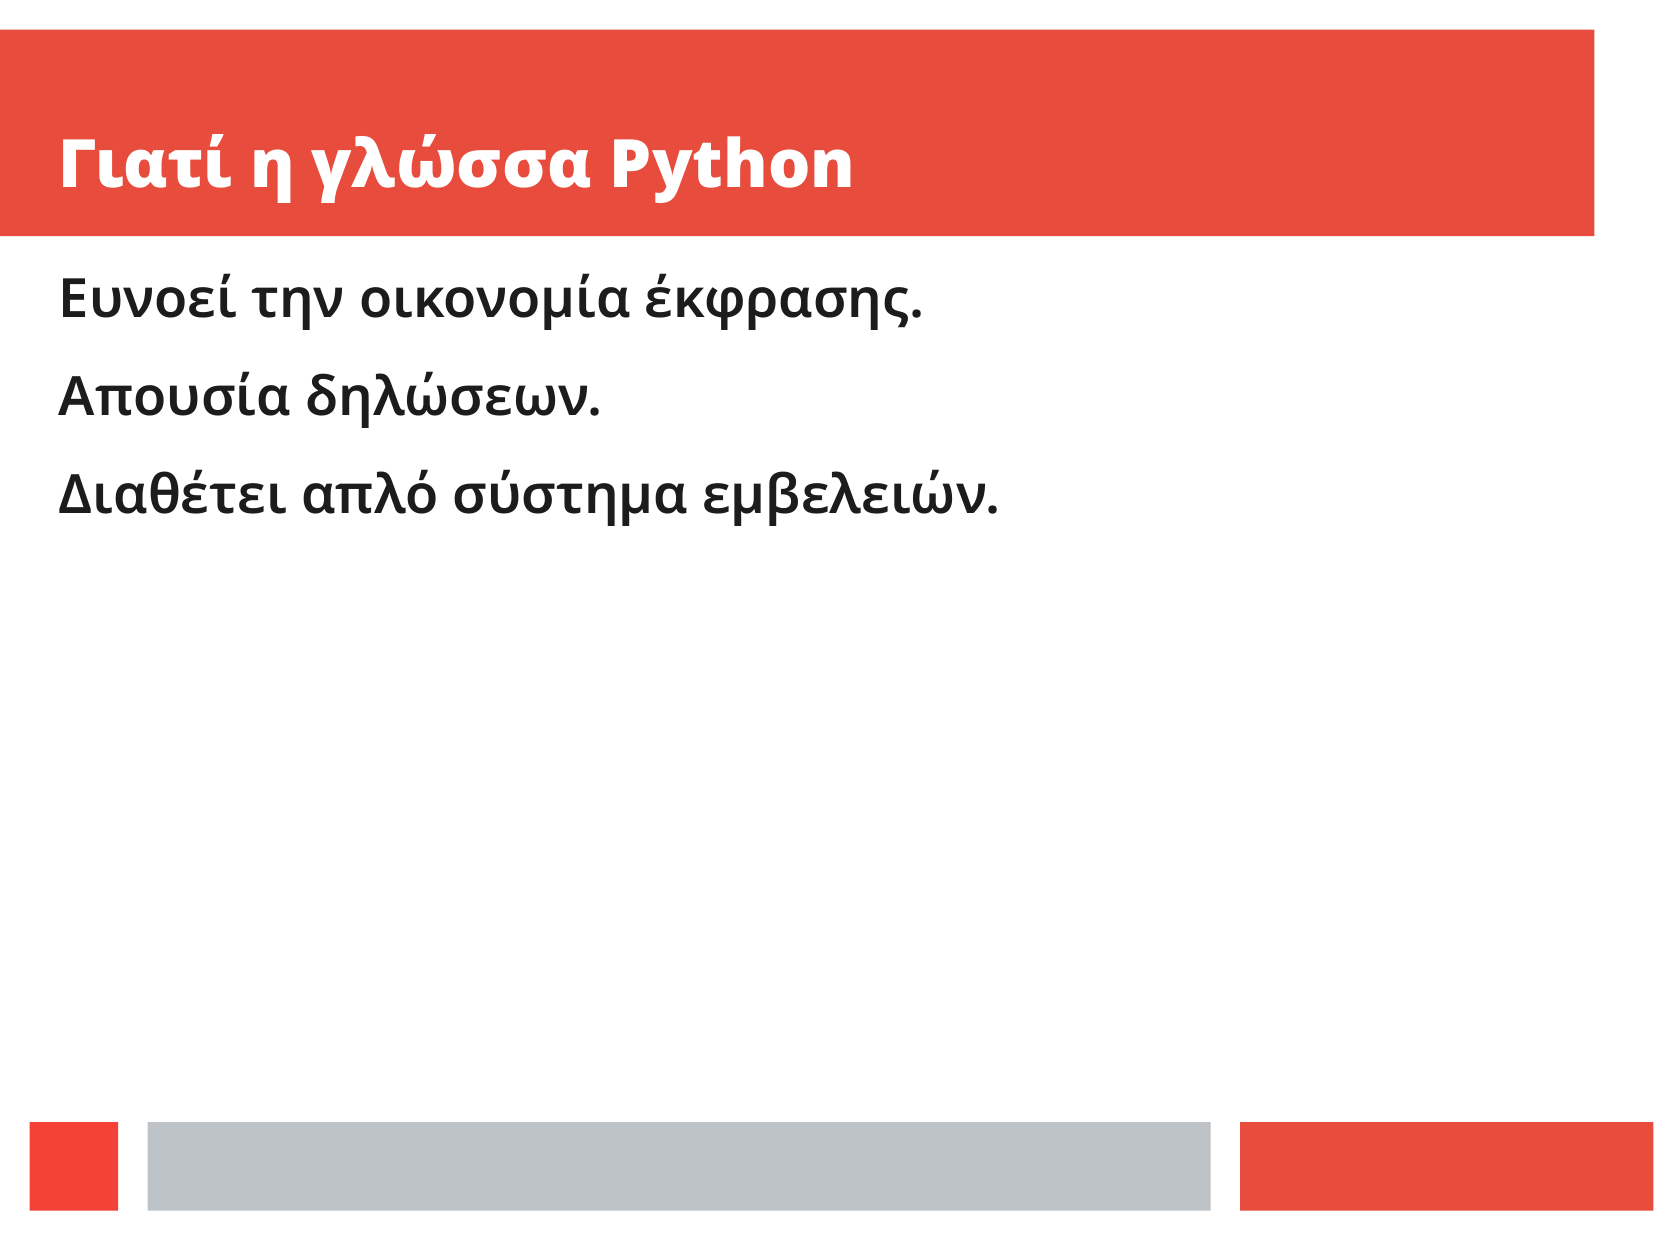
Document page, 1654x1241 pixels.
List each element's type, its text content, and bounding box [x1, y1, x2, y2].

title Γιατί η γλώσσα Python [59, 59, 1595, 207]
list Ευνοεί την οικονομία έκφρασης. Απουσία δηλώσεων. Διαθέτει απλό σύστημα εμβελειών. [59, 259, 1619, 1093]
